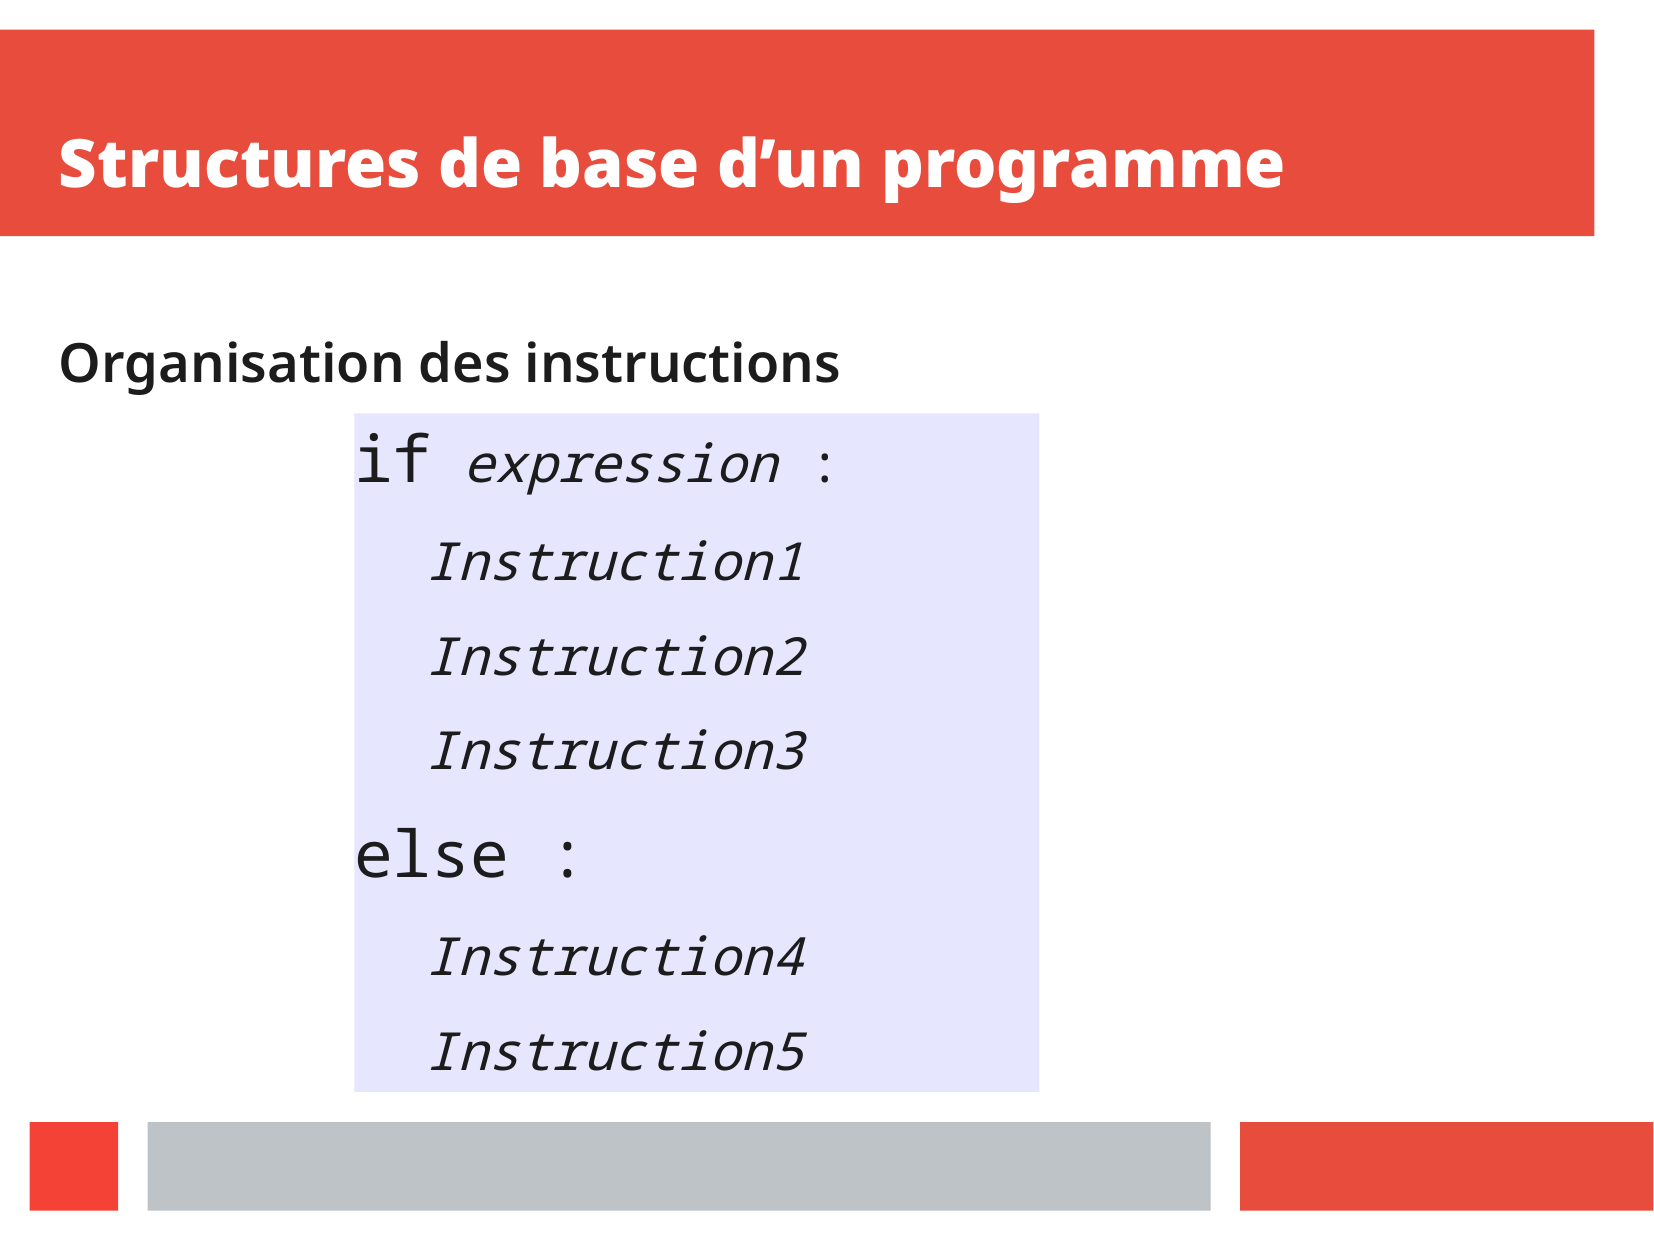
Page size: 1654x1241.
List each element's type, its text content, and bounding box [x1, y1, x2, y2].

list Organisation des instructions [59, 324, 1565, 691]
title Structures de base d’un programme [59, 59, 1595, 207]
list if expression : Instruction1 Instruction2 Instruction3 else : Instruction4 Instruction5 [354, 413, 1040, 1092]
